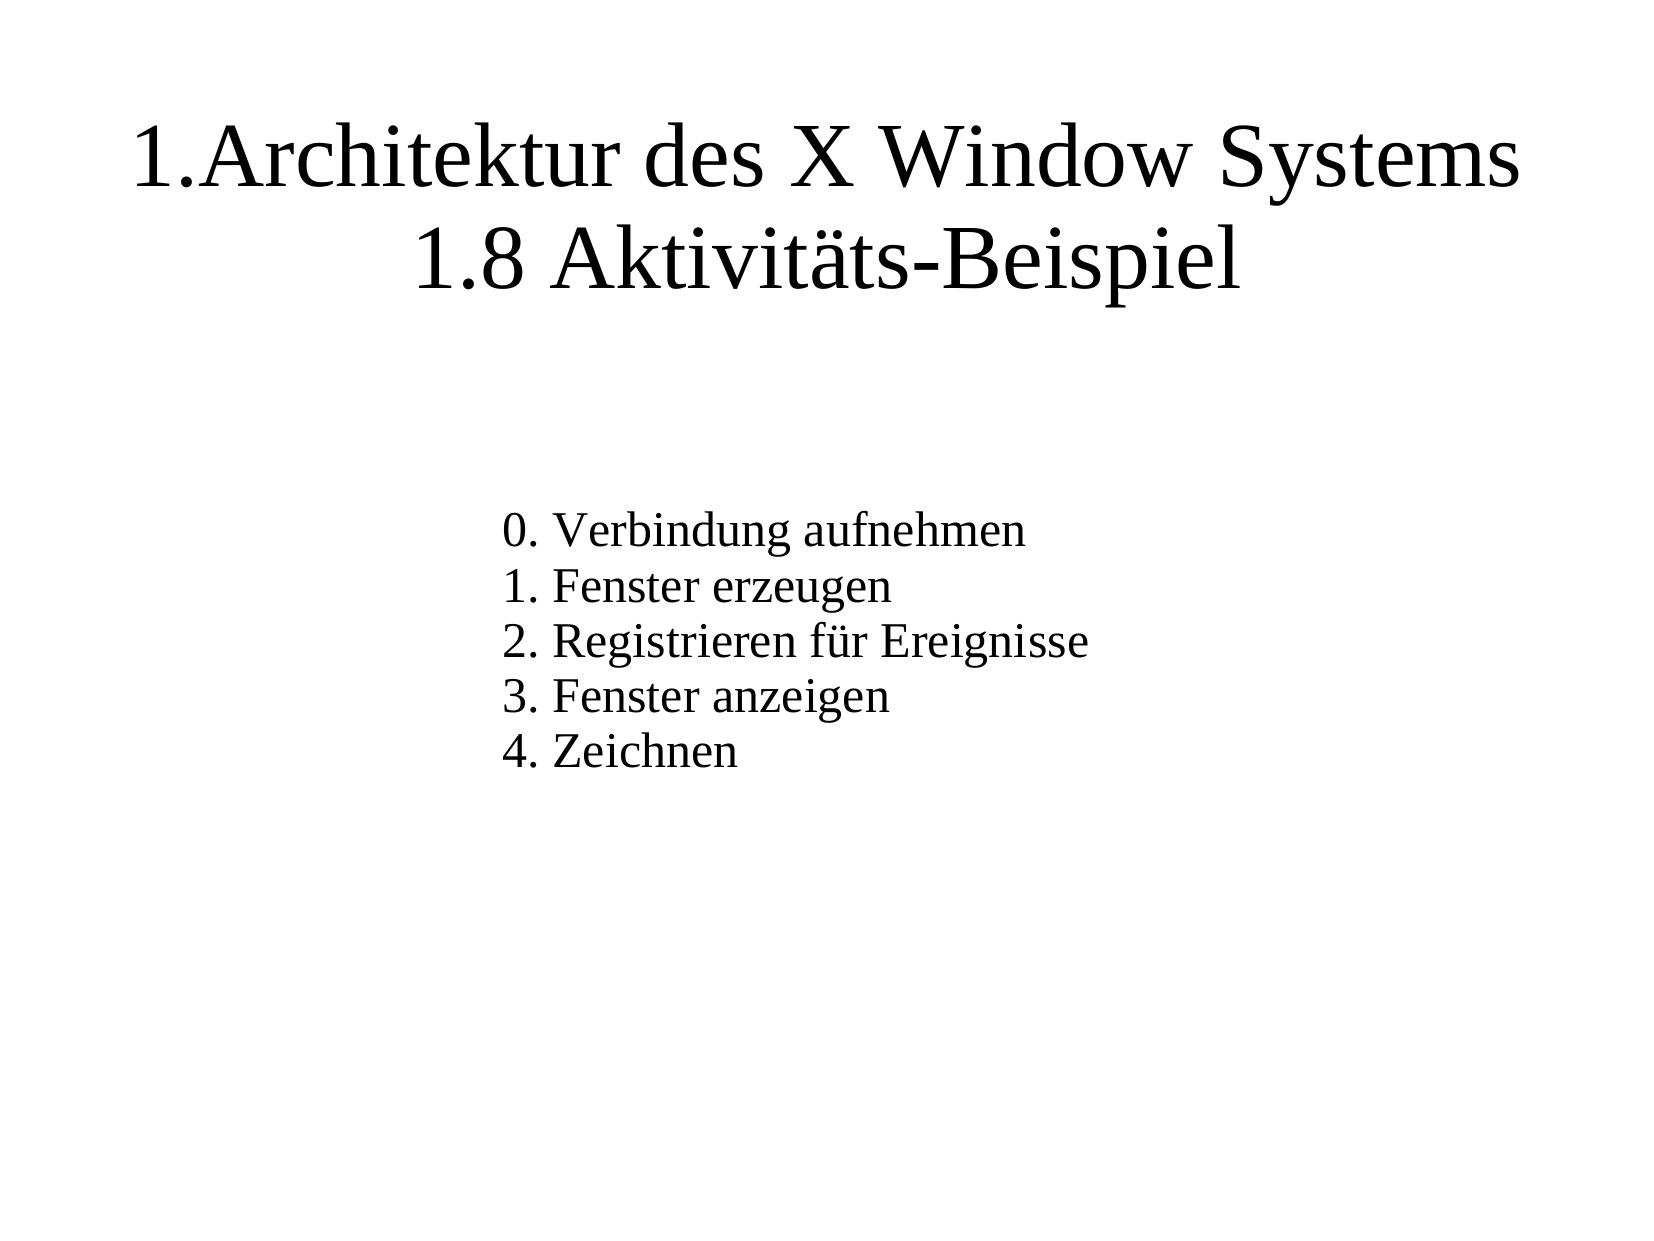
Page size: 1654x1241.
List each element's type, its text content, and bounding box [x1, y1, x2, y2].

title 1.Architektur des X Window Systems 1.8 Aktivitäts-Beispiel [121, 102, 1534, 311]
text_box 0. Verbindung aufnehmen 1. Fenster erzeugen 2. Registrieren für Ereignisse 3. Fenster anzeigen 4. Zeichnen [502, 502, 1182, 779]
